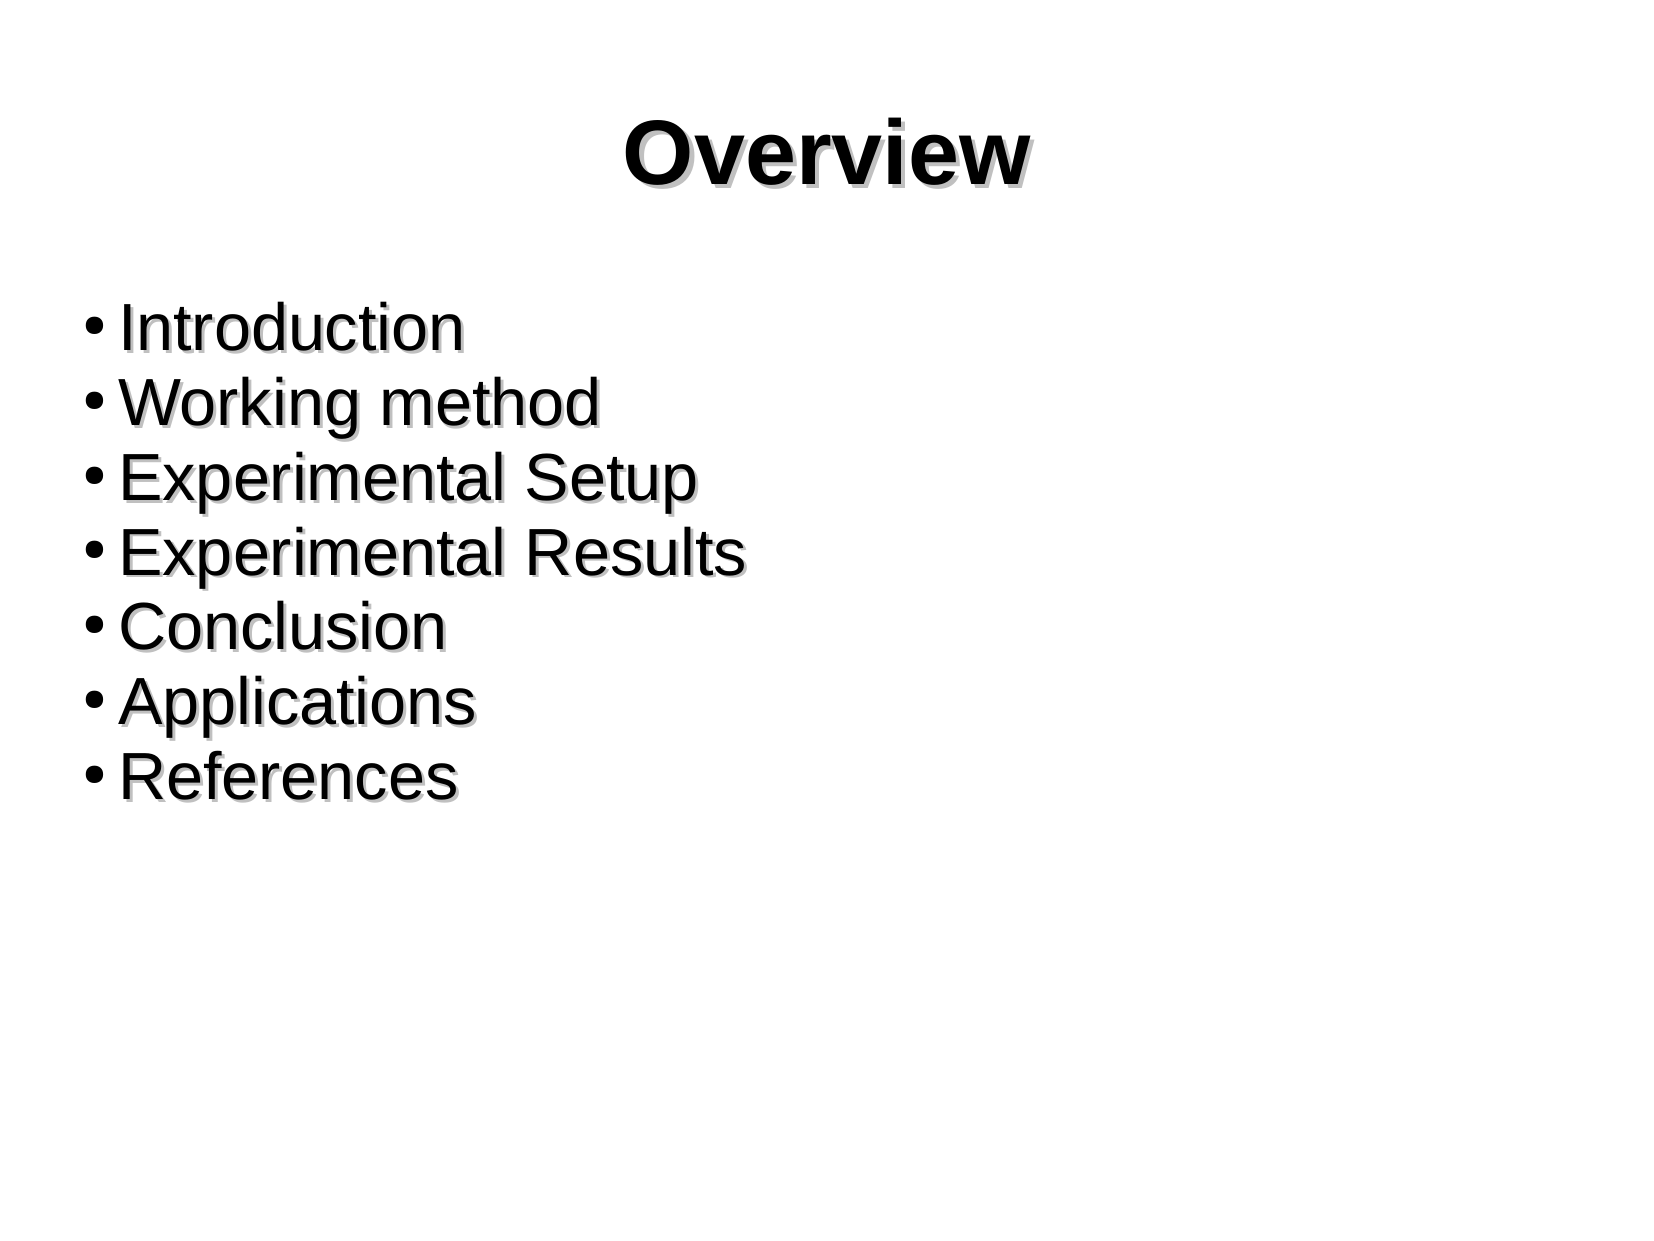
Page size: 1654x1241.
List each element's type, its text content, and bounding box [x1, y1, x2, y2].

title Overview [82, 49, 1571, 257]
subtitle Introduction Working method Experimental Setup Experimental Results Conclusion Applications References [82, 290, 1571, 1010]
